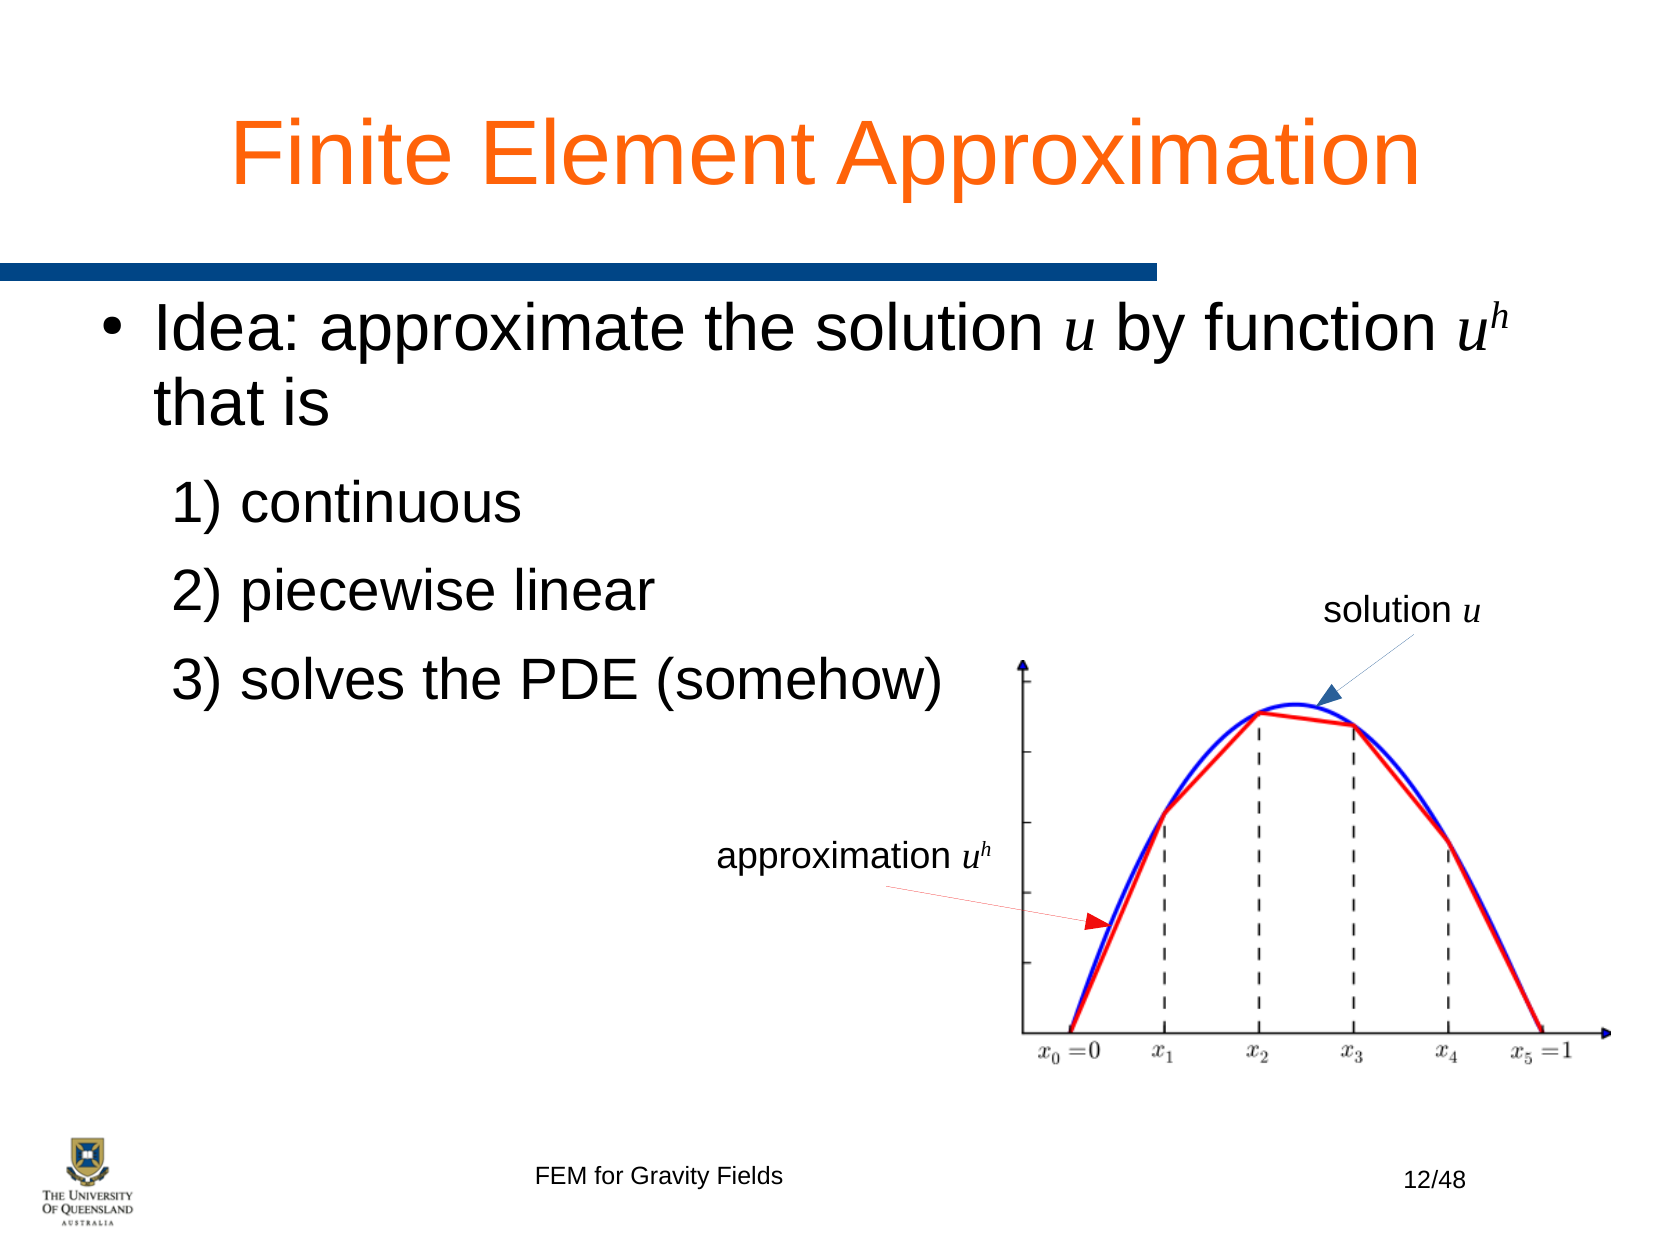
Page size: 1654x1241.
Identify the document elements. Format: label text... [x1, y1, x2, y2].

text_box solution u [1308, 581, 1497, 638]
picture [1001, 660, 1611, 1088]
title Finite Element Approximation [82, 49, 1571, 257]
picture [35, 1133, 142, 1235]
list Idea: approximate the solution u by function uh that is continuous piecewise linear solves the PDE (somehow) [82, 290, 1571, 1010]
text_box approximation uh [701, 827, 1007, 885]
